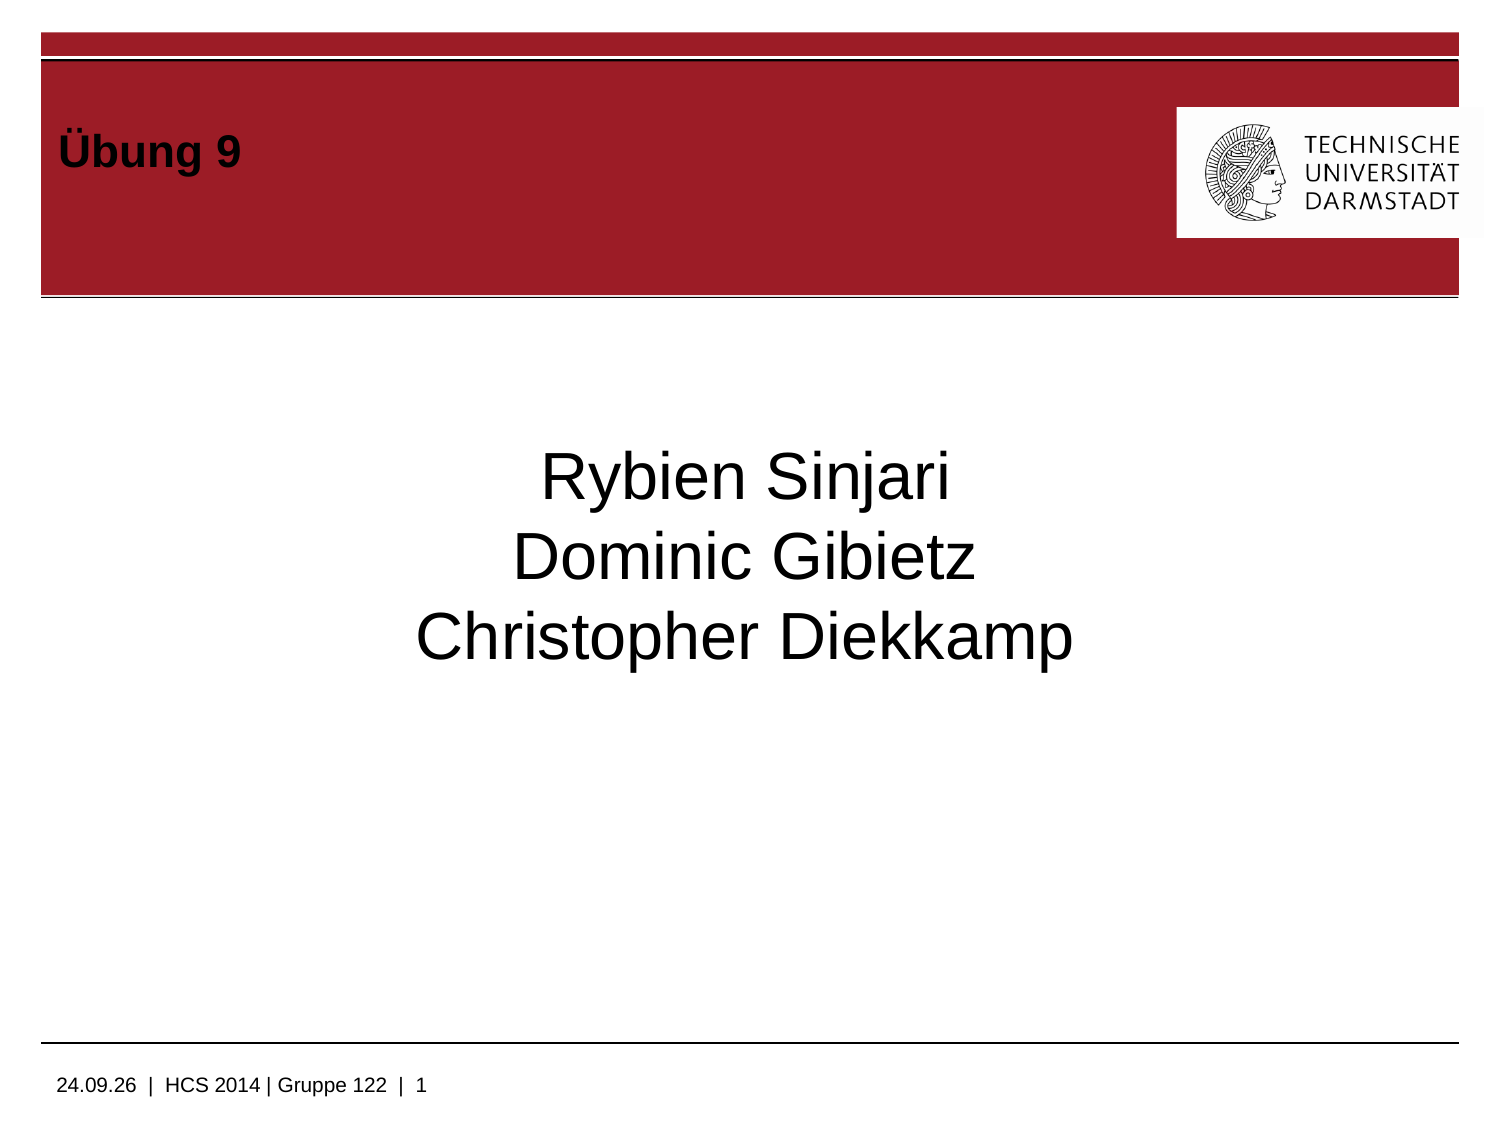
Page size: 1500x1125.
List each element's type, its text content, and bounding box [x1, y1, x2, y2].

title Übung 9 [58, 80, 1149, 218]
picture [1176, 107, 1484, 238]
subtitle Rybien Sinjari Dominic Gibietz Christopher Diekkamp [200, 352, 1291, 969]
